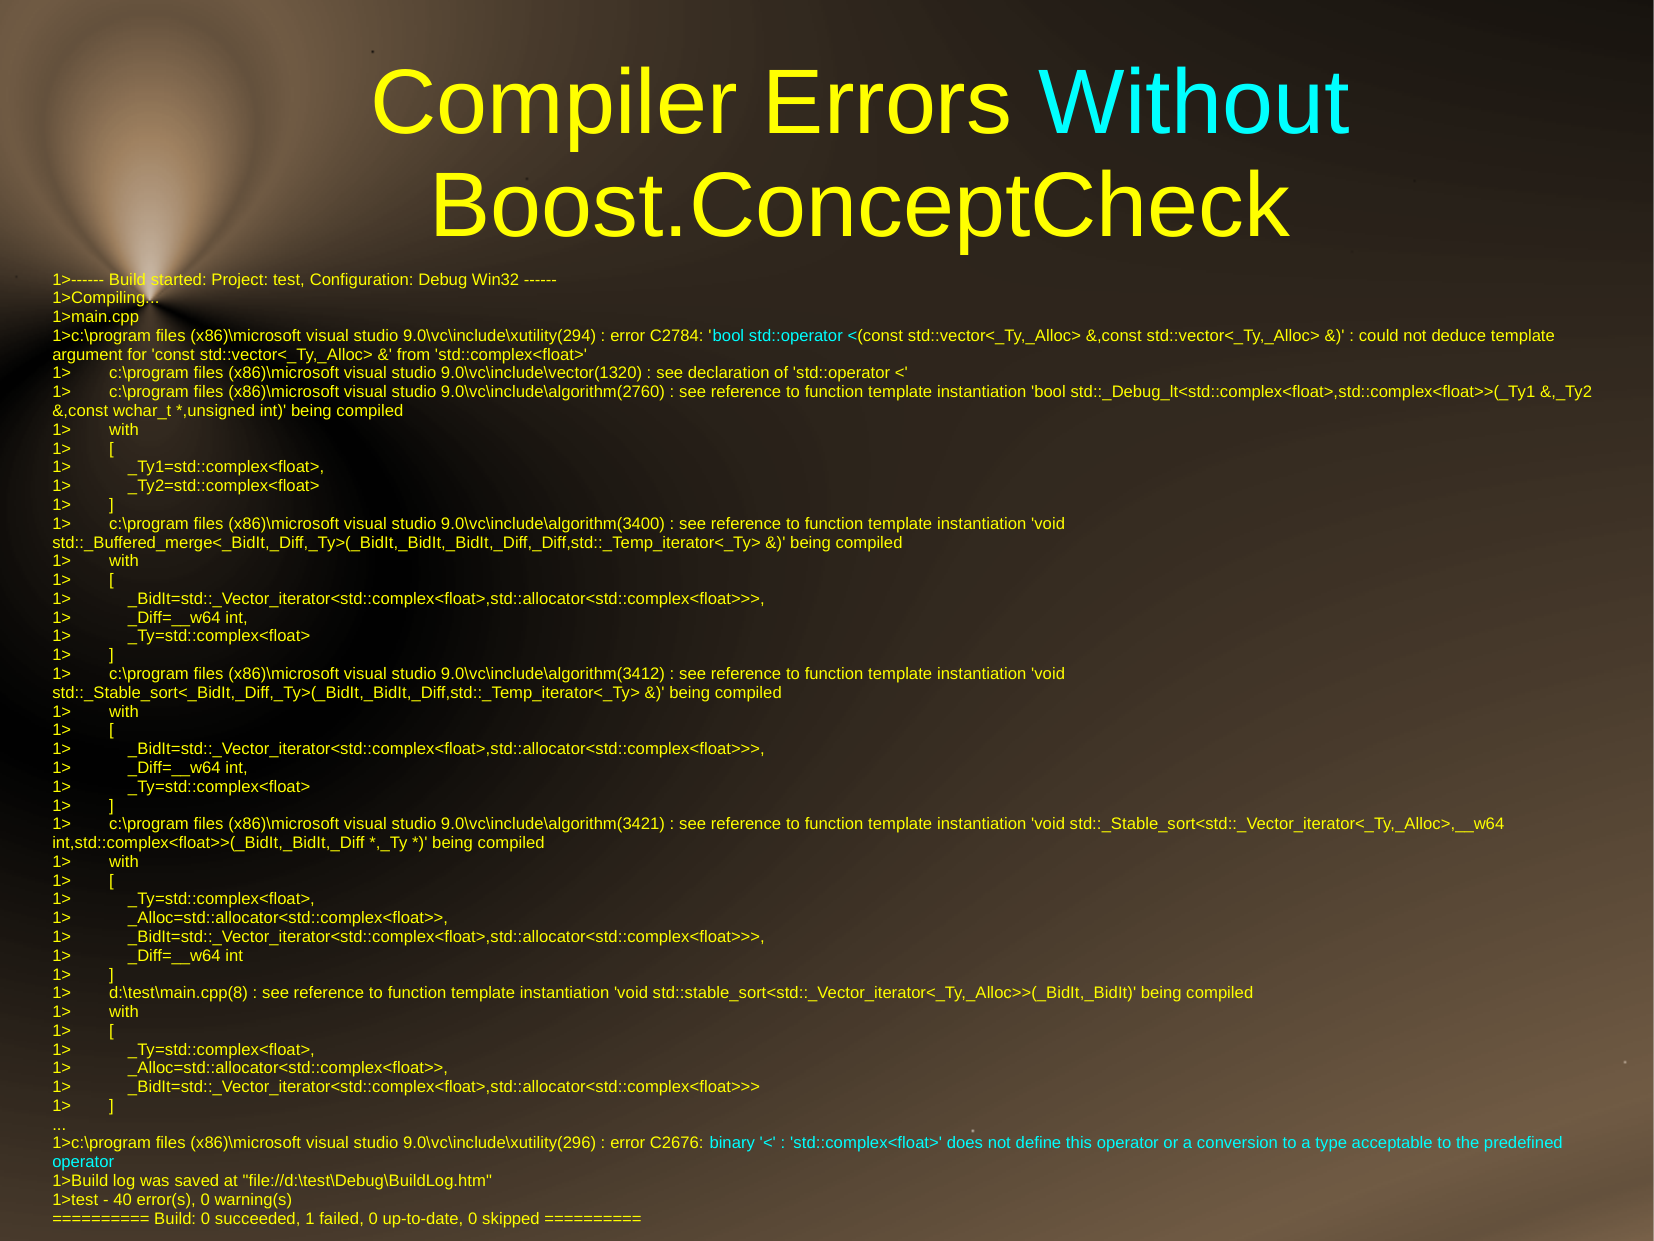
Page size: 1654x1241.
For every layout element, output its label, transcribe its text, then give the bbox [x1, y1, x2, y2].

title Compiler Errors Without Boost.ConceptCheck [150, 50, 1571, 256]
text_box 1>------ Build started: Project: test, Configuration: Debug Win32 ------ 1>Compiling... 1>main.cpp 1>c:\program files (x86)\microsoft visual studio 9.0\vc\include\xutility(294) : error C2784: 'bool std::operator <(const std::vector<_Ty,_Alloc> &,const std::vector<_Ty,_Alloc> &)' : could not deduce template argument for 'const std::vector<_Ty,_Alloc> &' from 'std::complex<float>' 1> c:\program files (x86)\microsoft visual studio 9.0\vc\include\vector(1320) : see declaration of 'std::operator <' 1> c:\program files (x86)\microsoft visual studio 9.0\vc\include\algorithm(2760) : see reference to function template instantiation 'bool std::_Debug_lt<std::complex<float>,std::complex<float>>(_Ty1 &,_Ty2 &,const wchar_t *,unsigned int)' being compiled 1> with 1> [ 1> _Ty1=std::complex<float>, 1> _Ty2=std::complex<float> 1> ] 1> c:\program files (x86)\microsoft visual studio 9.0\vc\include\algorithm(3400) : see reference to function template instantiation 'void std::_Buffered_merge<_BidIt,_Diff,_Ty>(_BidIt,_BidIt,_BidIt,_Diff,_Diff,std::_Temp_iterator<_Ty> &)' being compiled 1> with 1> [ 1> _BidIt=std::_Vector_iterator<std::complex<float>,std::allocator<std::complex<float>>>, 1> _Diff=__w64 int, 1> _Ty=std::complex<float> 1> ] 1> c:\program files (x86)\microsoft visual studio 9.0\vc\include\algorithm(3412) : see reference to function template instantiation 'void std::_Stable_sort<_BidIt,_Diff,_Ty>(_BidIt,_BidIt,_Diff,std::_Temp_iterator<_Ty> &)' being compiled 1> with 1> [ 1> _BidIt=std::_Vector_iterator<std::complex<float>,std::allocator<std::complex<float>>>, 1> _Diff=__w64 int, 1> _Ty=std::complex<float> 1> ] 1> c:\program files (x86)\microsoft visual studio 9.0\vc\include\algorithm(3421) : see reference to function template instantiation 'void std::_Stable_sort<std::_Vector_iterator<_Ty,_Alloc>,__w64 int,std::complex<float>>(_BidIt,_BidIt,_Diff *,_Ty *)' being compiled 1> with 1> [ 1> _Ty=std::complex<float>, 1> _Alloc=std::allocator<std::complex<float>>, 1> _BidIt=std::_Vector_iterator<std::complex<float>,std::allocator<std::complex<float>>>, 1> _Diff=__w64 int 1> ] 1> d:\test\main.cpp(8) : see reference to function template instantiation 'void std::stable_sort<std::_Vector_iterator<_Ty,_Alloc>>(_BidIt,_BidIt)' being compiled 1> with 1> [ 1> _Ty=std::complex<float>, 1> _Alloc=std::allocator<std::complex<float>>, 1> _BidIt=std::_Vector_iterator<std::complex<float>,std::allocator<std::complex<float>>> 1> ] ... 1>c:\program files (x86)\microsoft visual studio 9.0\vc\include\xutility(296) : error C2676: binary '<' : 'std::complex<float>' does not define this operator or a conversion to a type acceptable to the predefined operator 1>Build log was saved at "file://d:\test\Debug\BuildLog.htm" 1>test - 40 error(s), 0 warning(s) ========== Build: 0 succeeded, 1 failed, 0 up-to-date, 0 skipped ========== [37, 262, 1613, 1236]
picture [0, 0, 1654, 1241]
